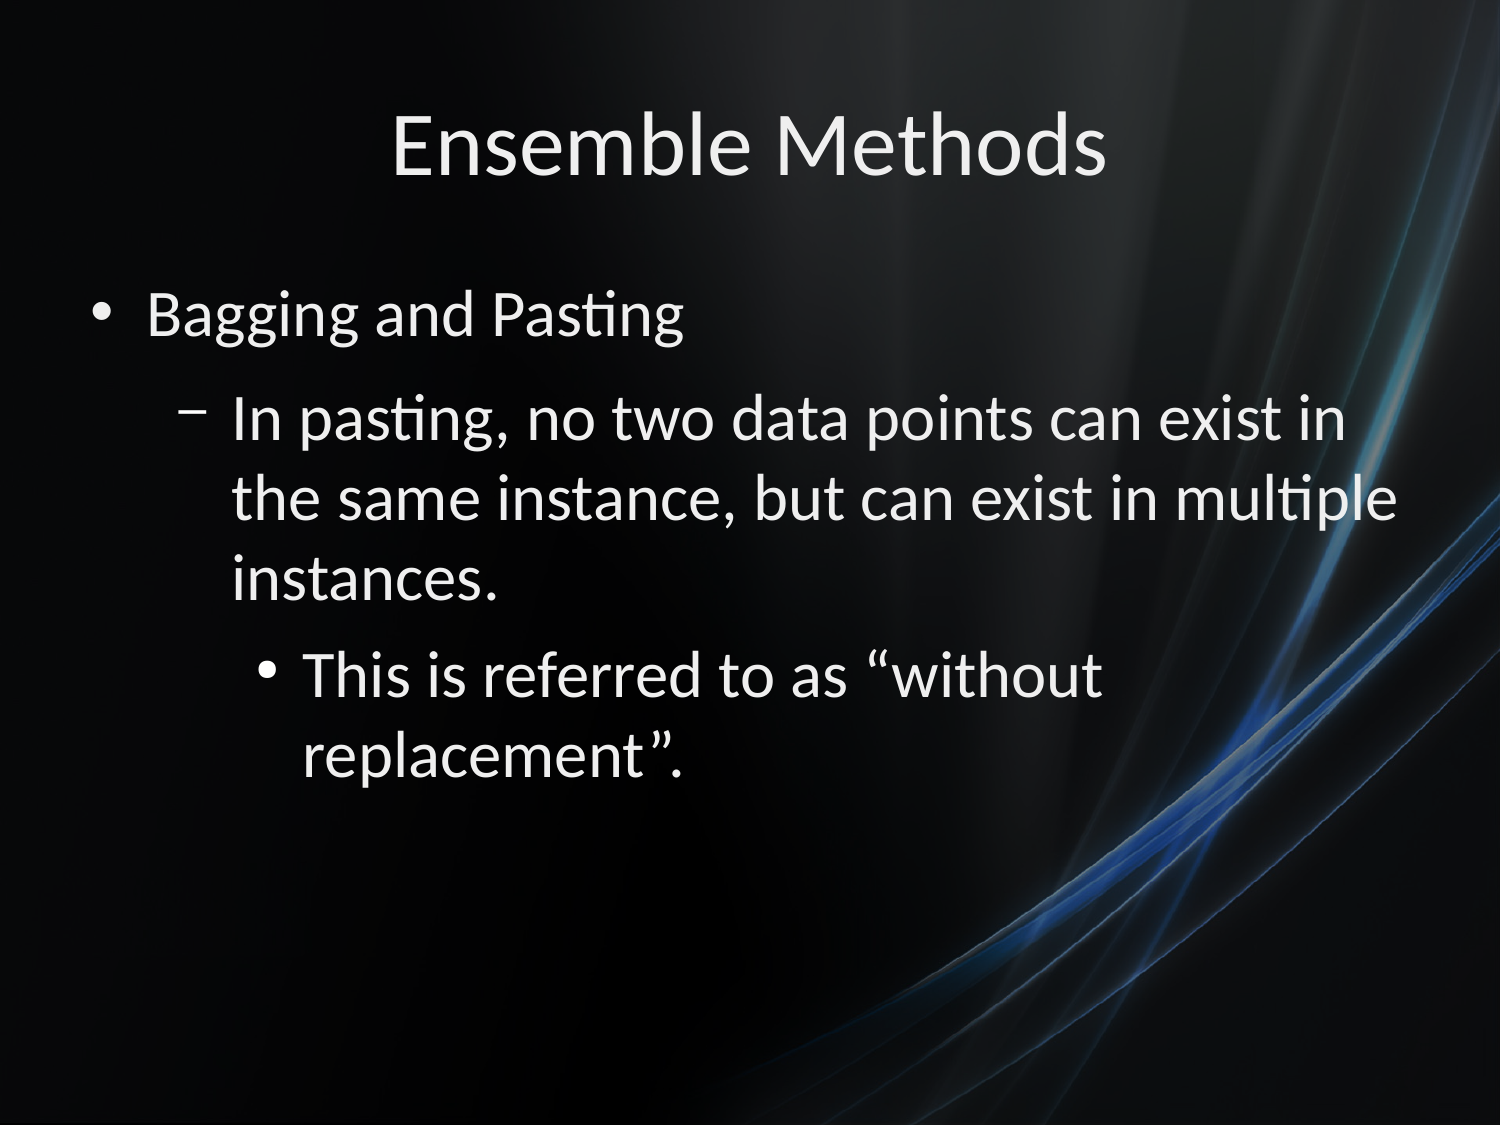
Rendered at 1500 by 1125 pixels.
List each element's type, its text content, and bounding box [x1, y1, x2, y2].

picture [0, 0, 1500, 1125]
title Ensemble Methods [75, 45, 1425, 233]
list Bagging and Pasting In pasting, no two data points can exist in the same instance, but can exist in multiple instances. This is referred to as “without replacement”. [75, 262, 1425, 1005]
